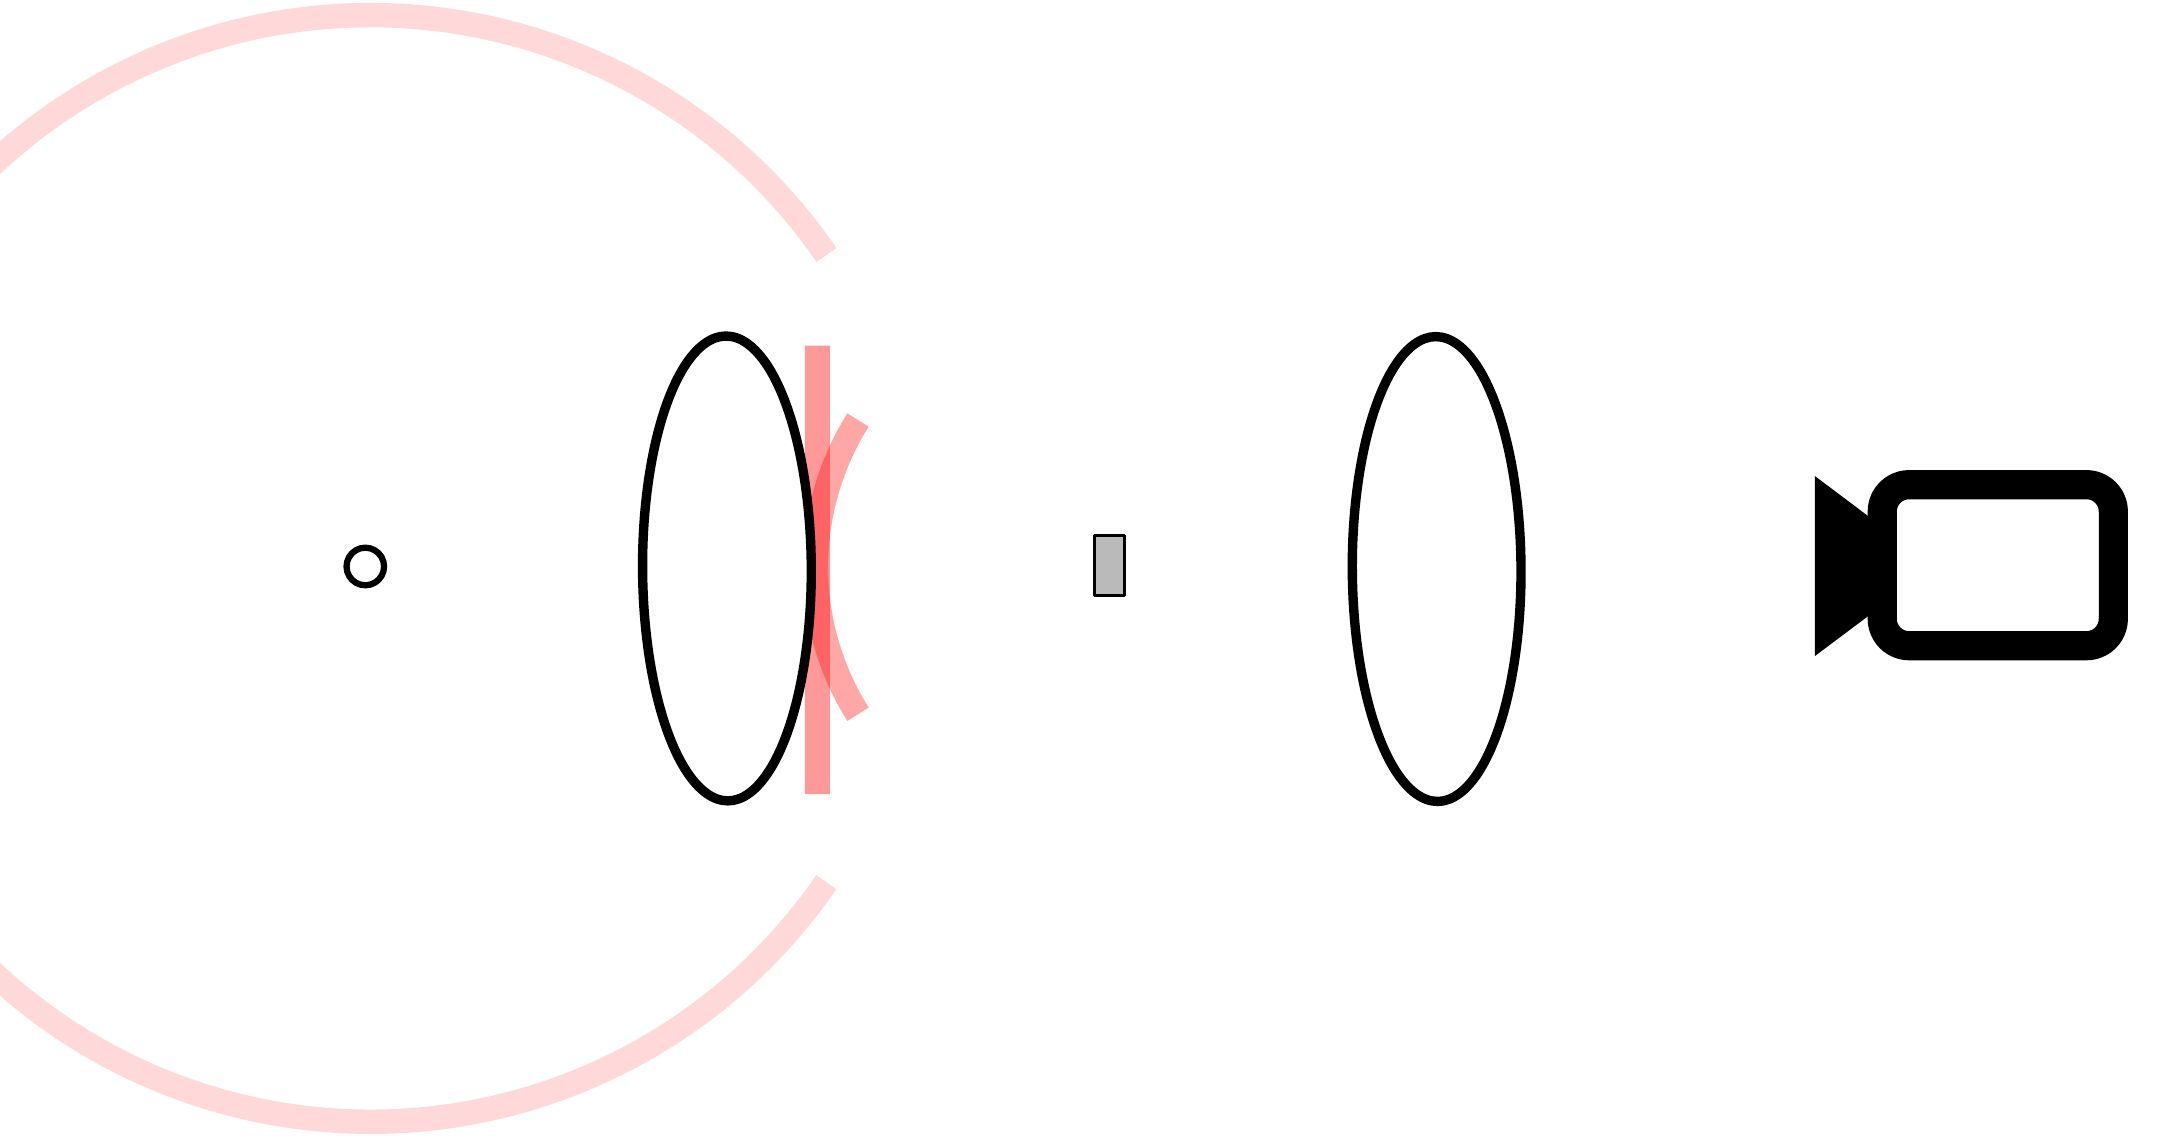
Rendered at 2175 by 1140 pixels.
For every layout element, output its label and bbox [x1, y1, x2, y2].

text_box [1814, 476, 1875, 657]
text_box [0, 0, 1747, 1140]
text_box [1882, 484, 2114, 646]
